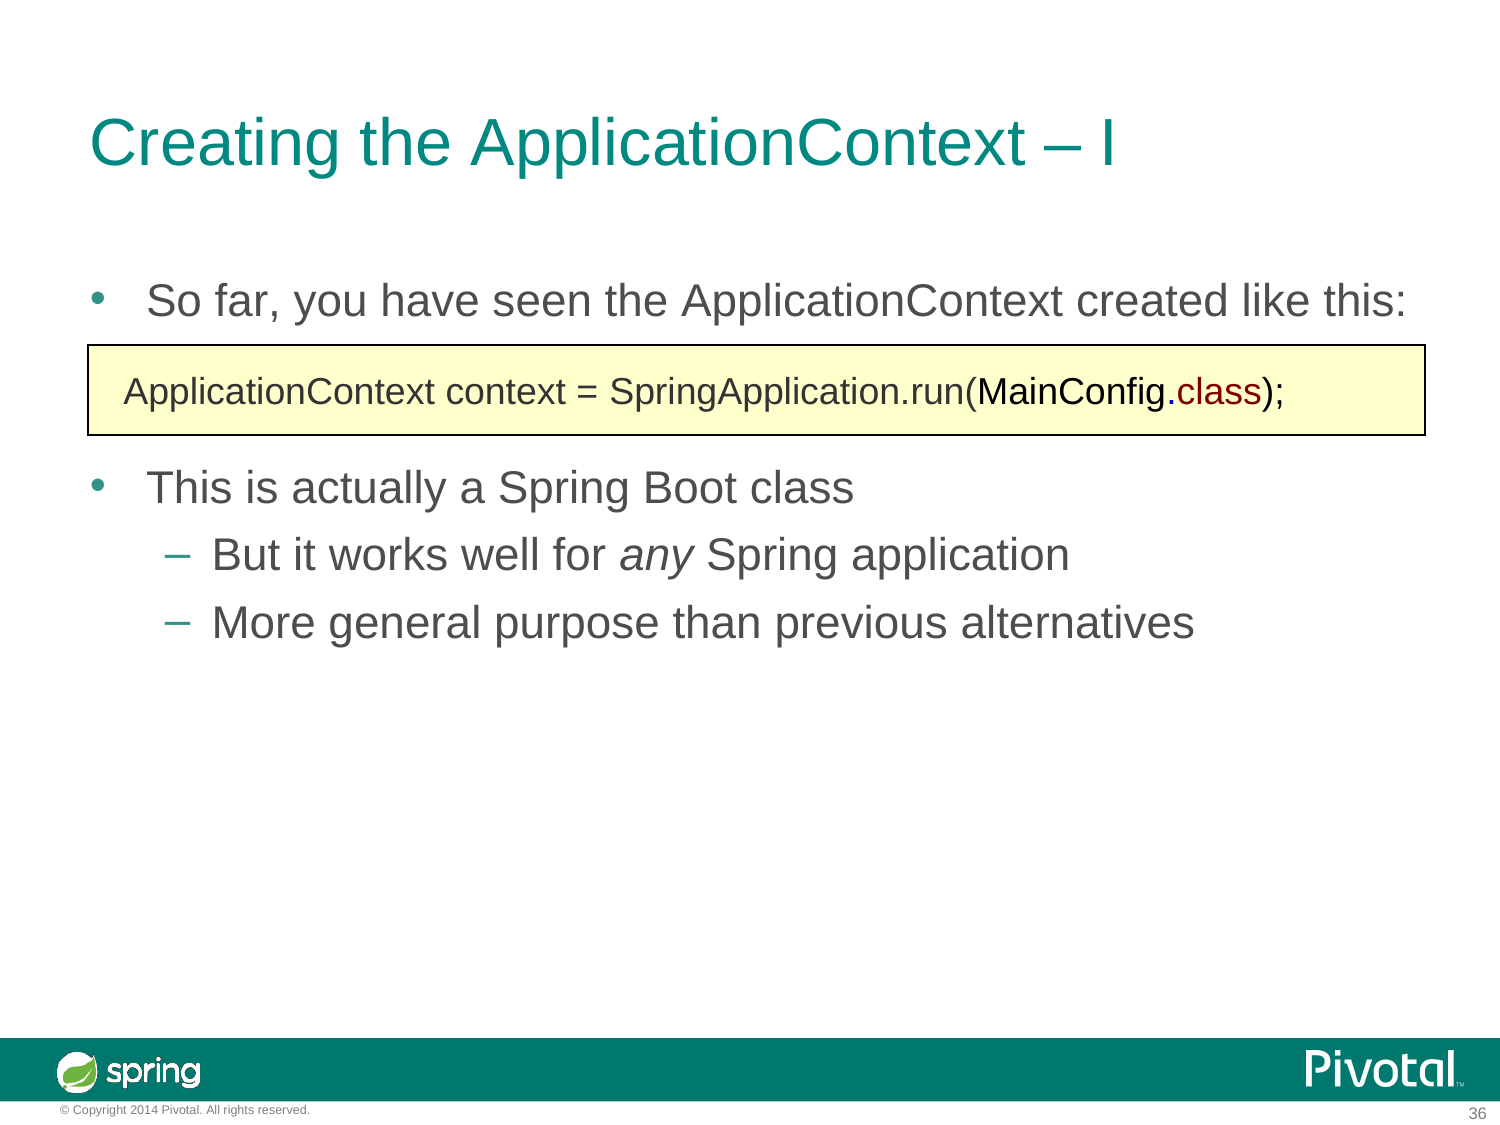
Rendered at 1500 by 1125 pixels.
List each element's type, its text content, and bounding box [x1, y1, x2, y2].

title Creating the ApplicationContext – I [75, 45, 1426, 233]
picture [1306, 1050, 1464, 1087]
picture [32, 1041, 210, 1103]
list So far, you have seen the ApplicationContext created like this: This is actually a Spring Boot class But it works well for any Spring application More general purpose than previous alternatives [75, 262, 1426, 1005]
text_box ApplicationContext context = SpringApplication.run(MainConfig.class); [87, 344, 1426, 436]
